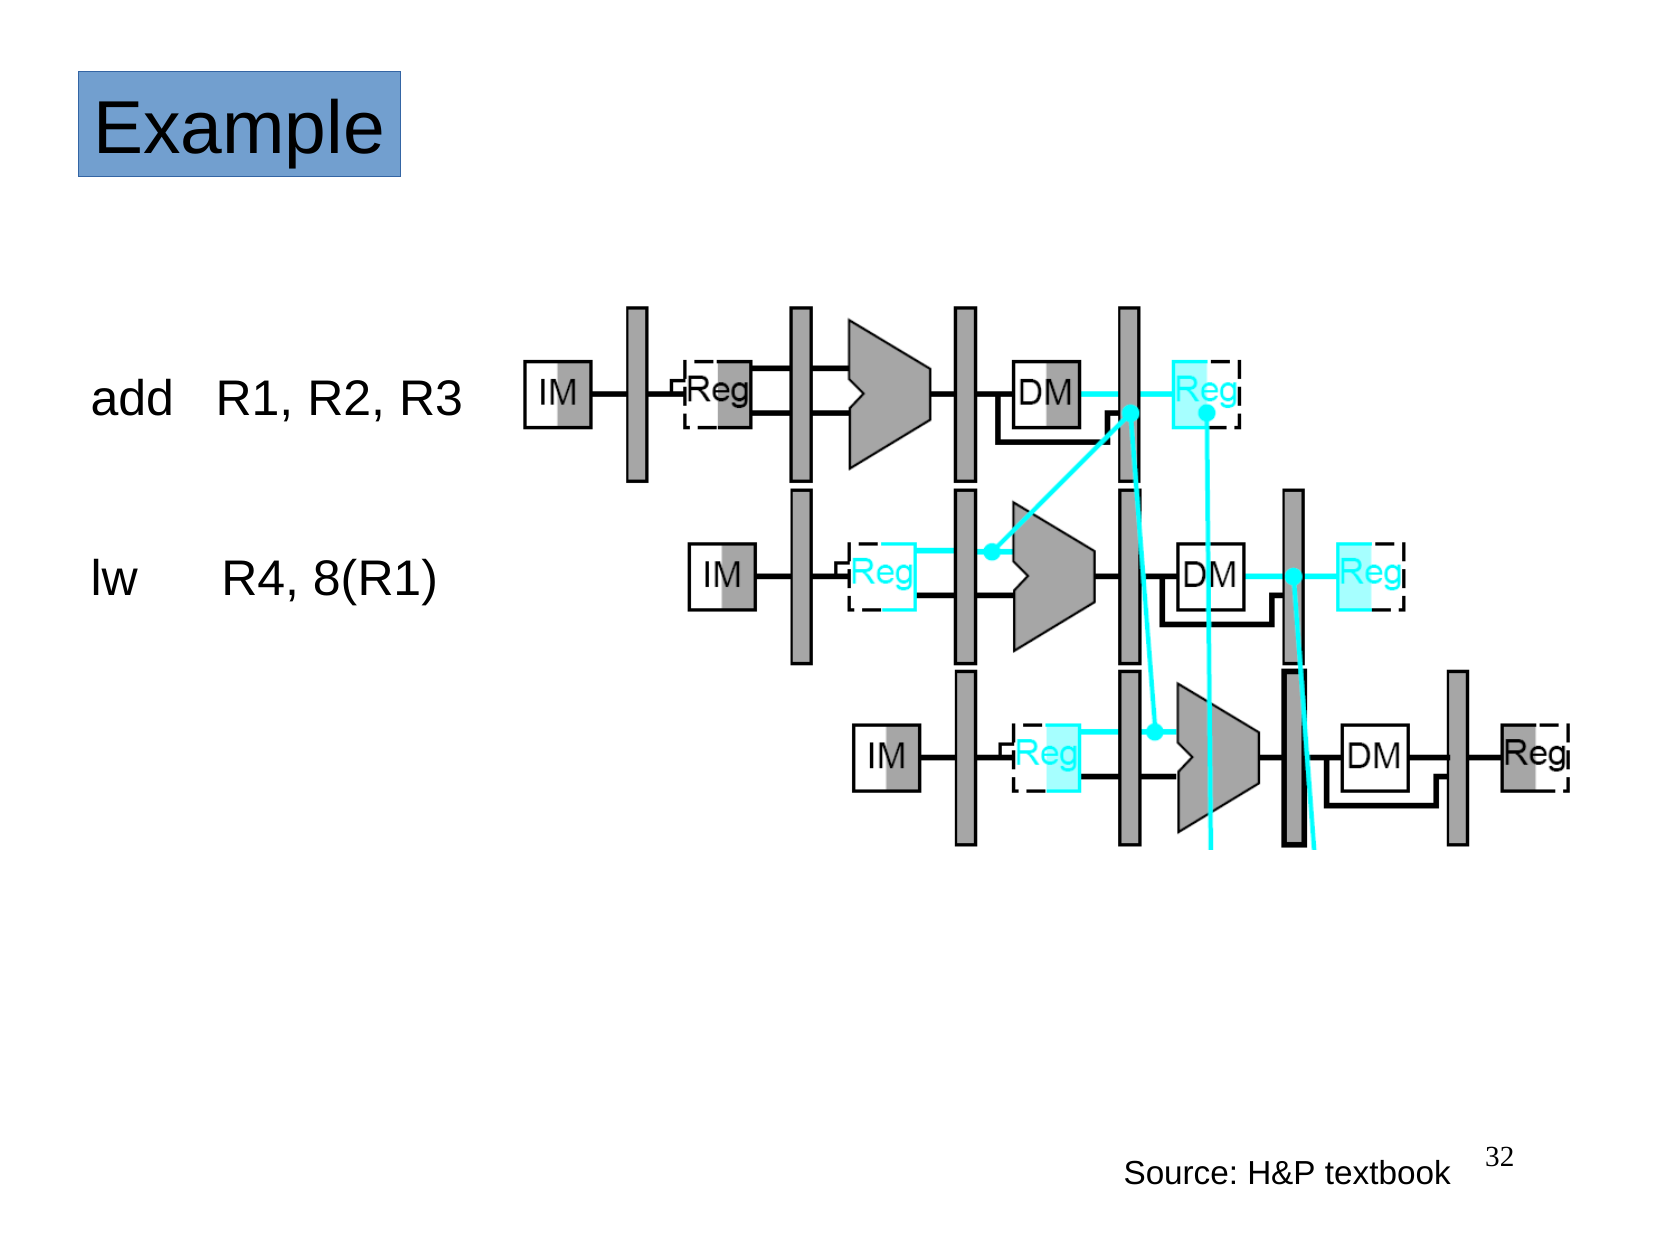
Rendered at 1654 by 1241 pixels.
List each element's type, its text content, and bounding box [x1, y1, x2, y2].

text_box Source: H&P textbook [1108, 1143, 1467, 1199]
picture [482, 275, 1589, 850]
text_box Example [78, 71, 401, 177]
text_box add R1, R2, R3 lw R4, 8(R1) [75, 358, 479, 614]
text_box <number> [1184, 1129, 1530, 1213]
